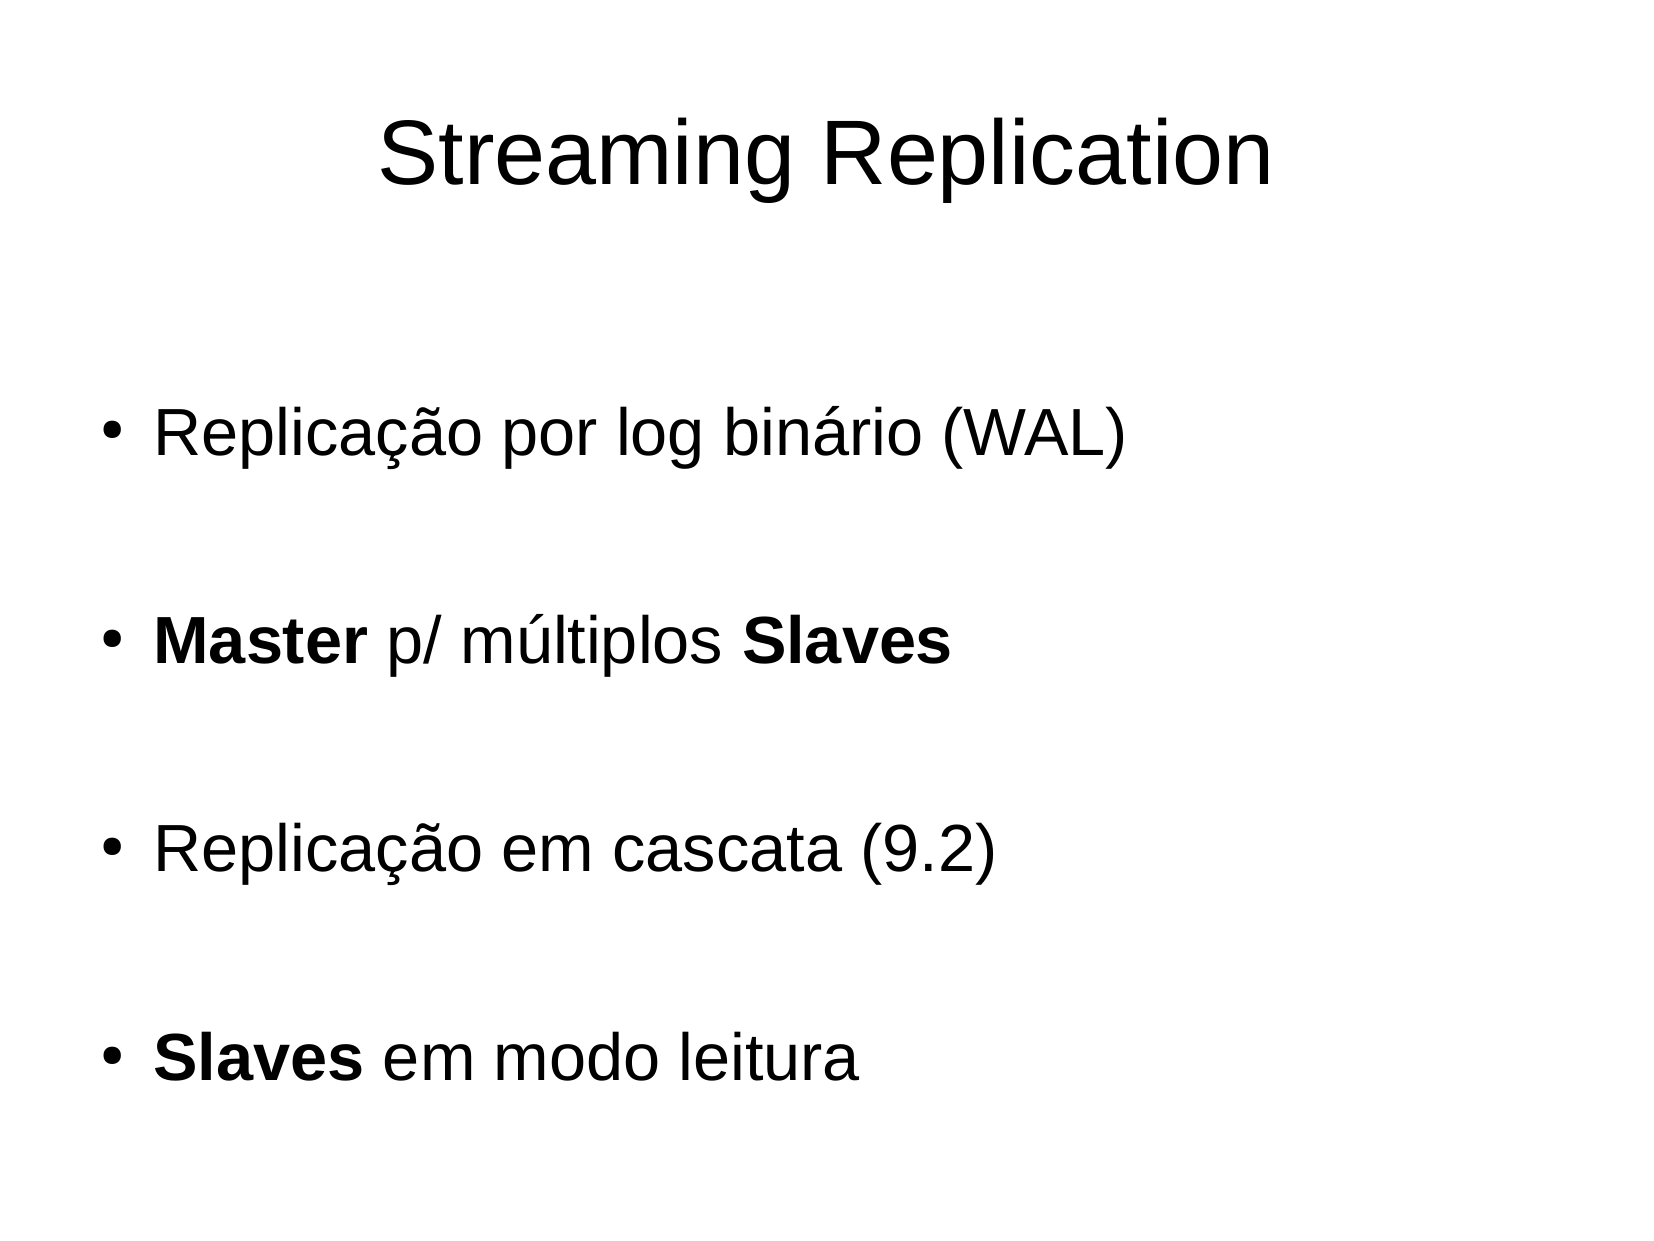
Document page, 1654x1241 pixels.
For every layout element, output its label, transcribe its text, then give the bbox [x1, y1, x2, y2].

title Streaming Replication [82, 49, 1571, 257]
list Replicação por log binário (WAL) Master p/ múltiplos Slaves Replicação em cascata (9.2) Slaves em modo leitura [82, 290, 1571, 1109]
